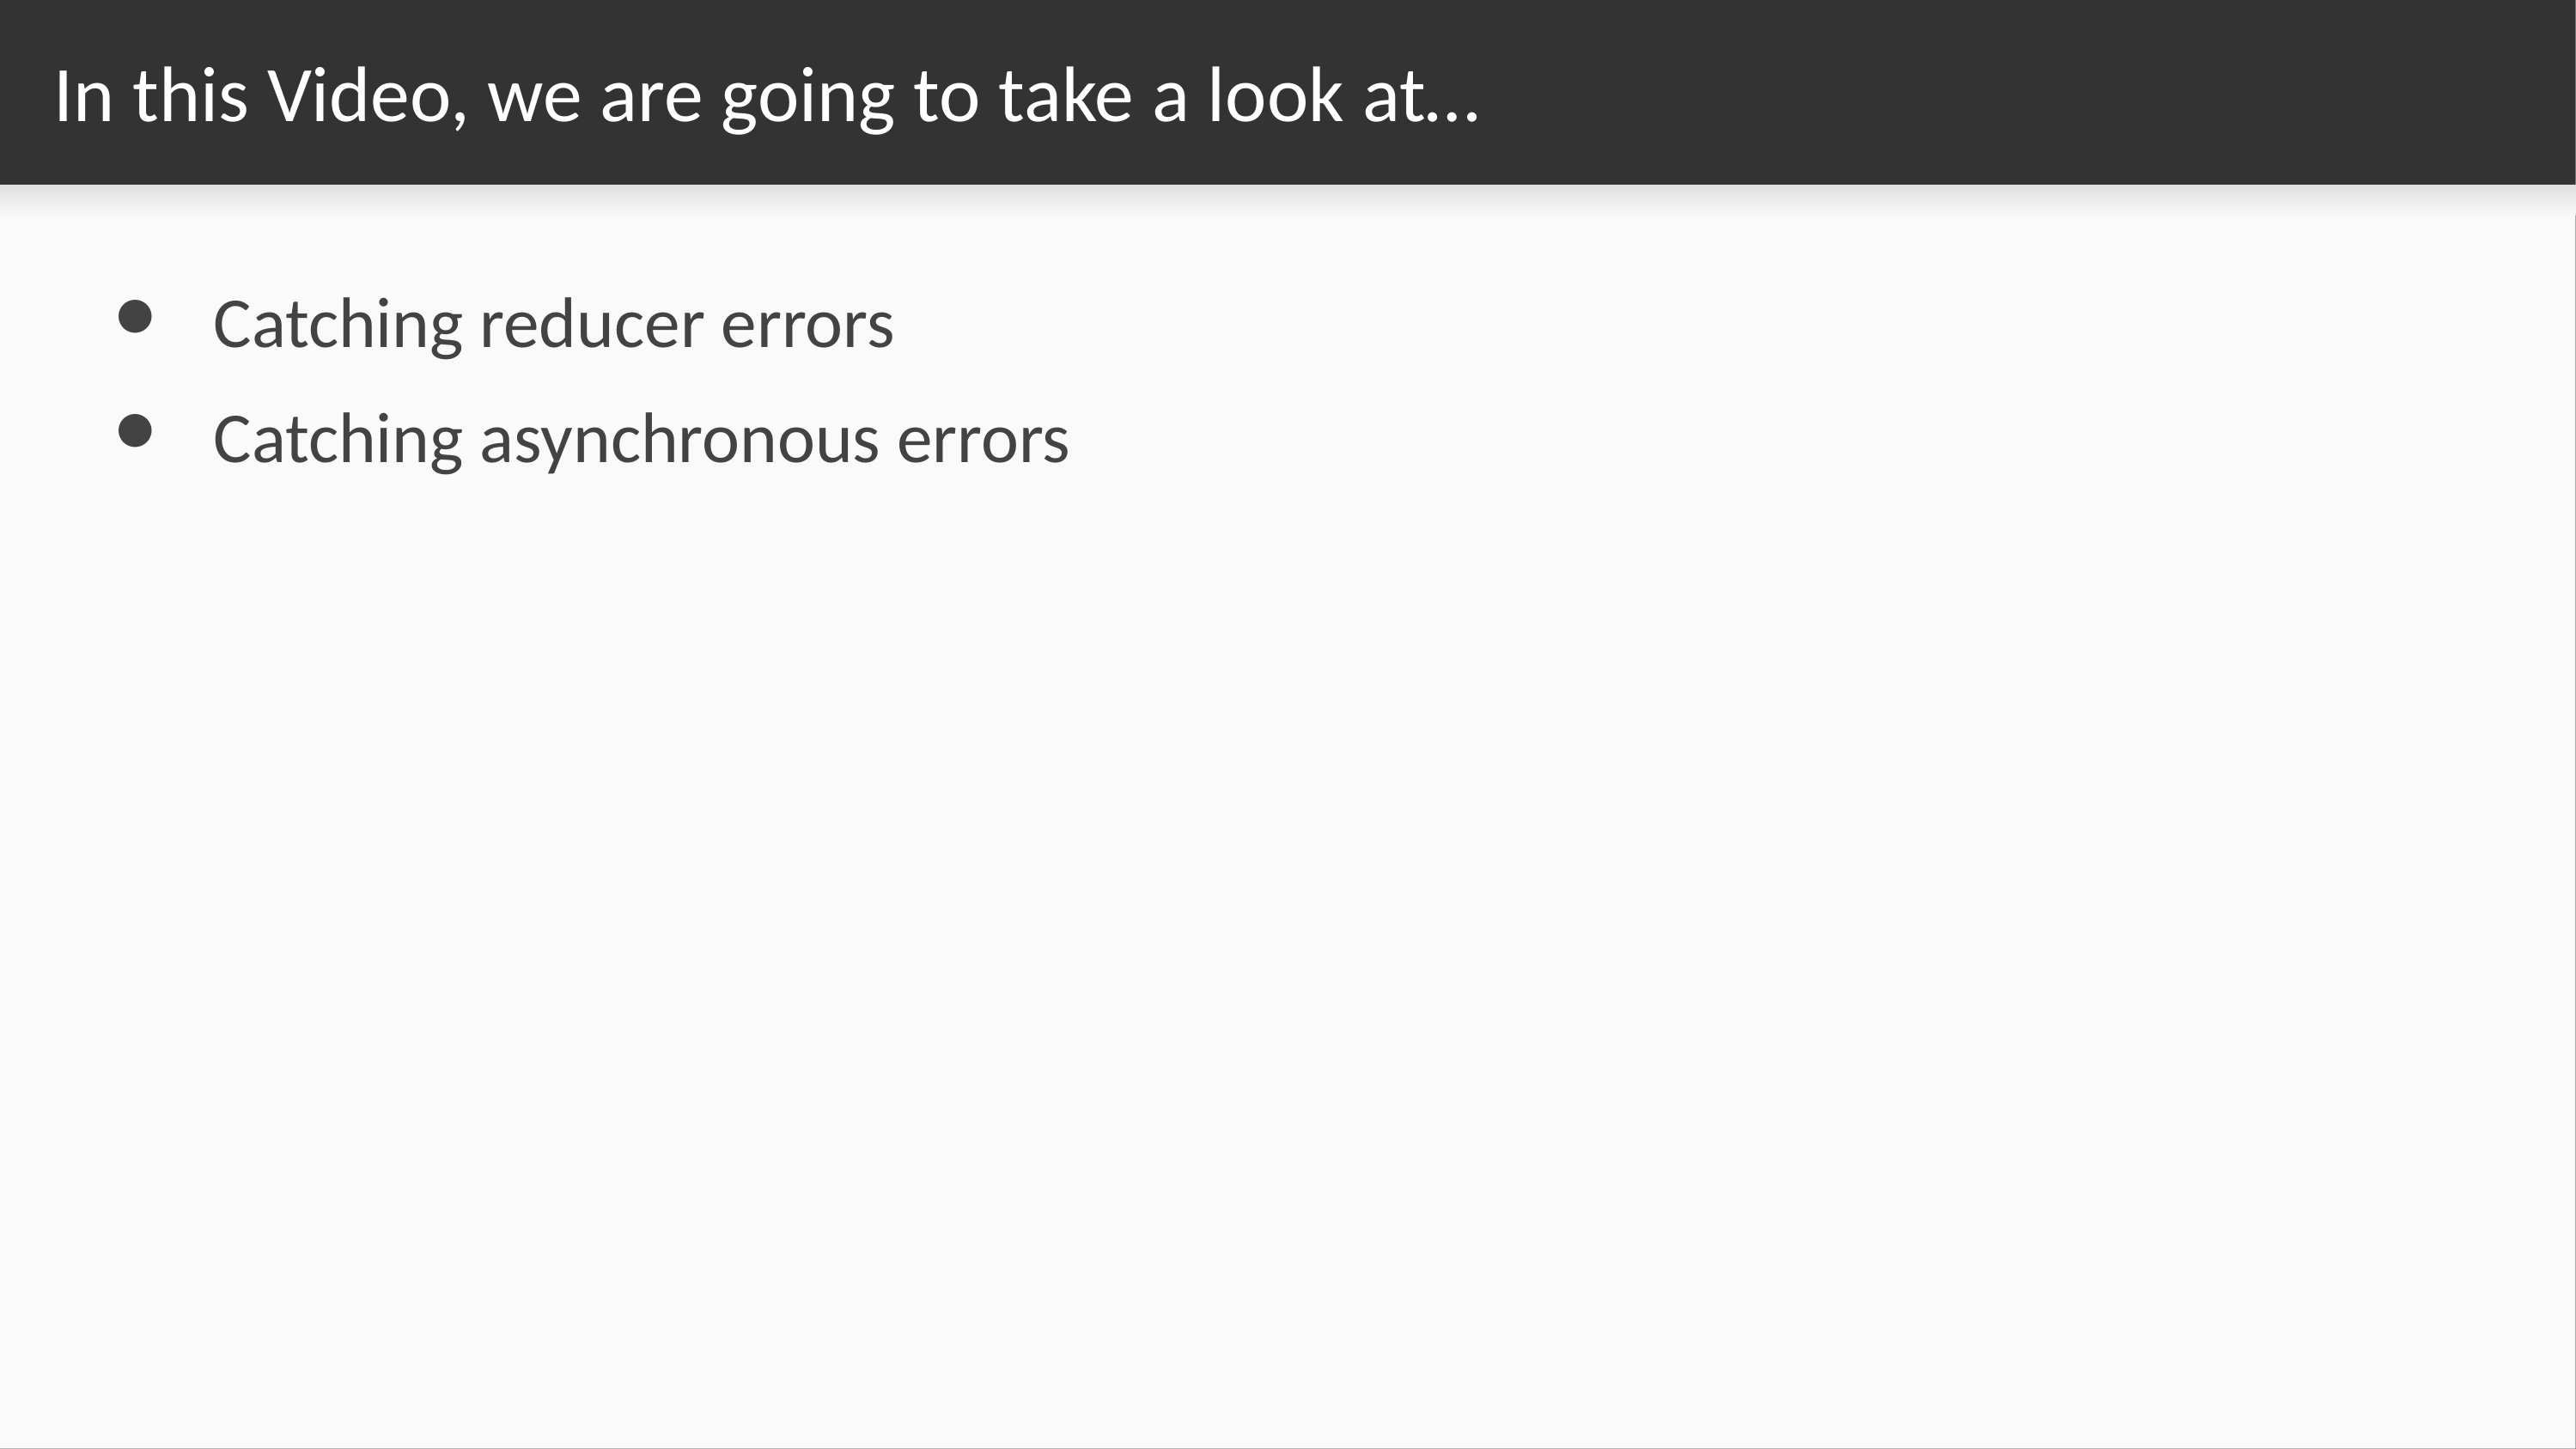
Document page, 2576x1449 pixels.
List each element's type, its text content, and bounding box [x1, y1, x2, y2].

list Catching reducer errors Catching asynchronous errors [59, 250, 2514, 1384]
title In this Video, we are going to take a look at… [27, 4, 2514, 175]
